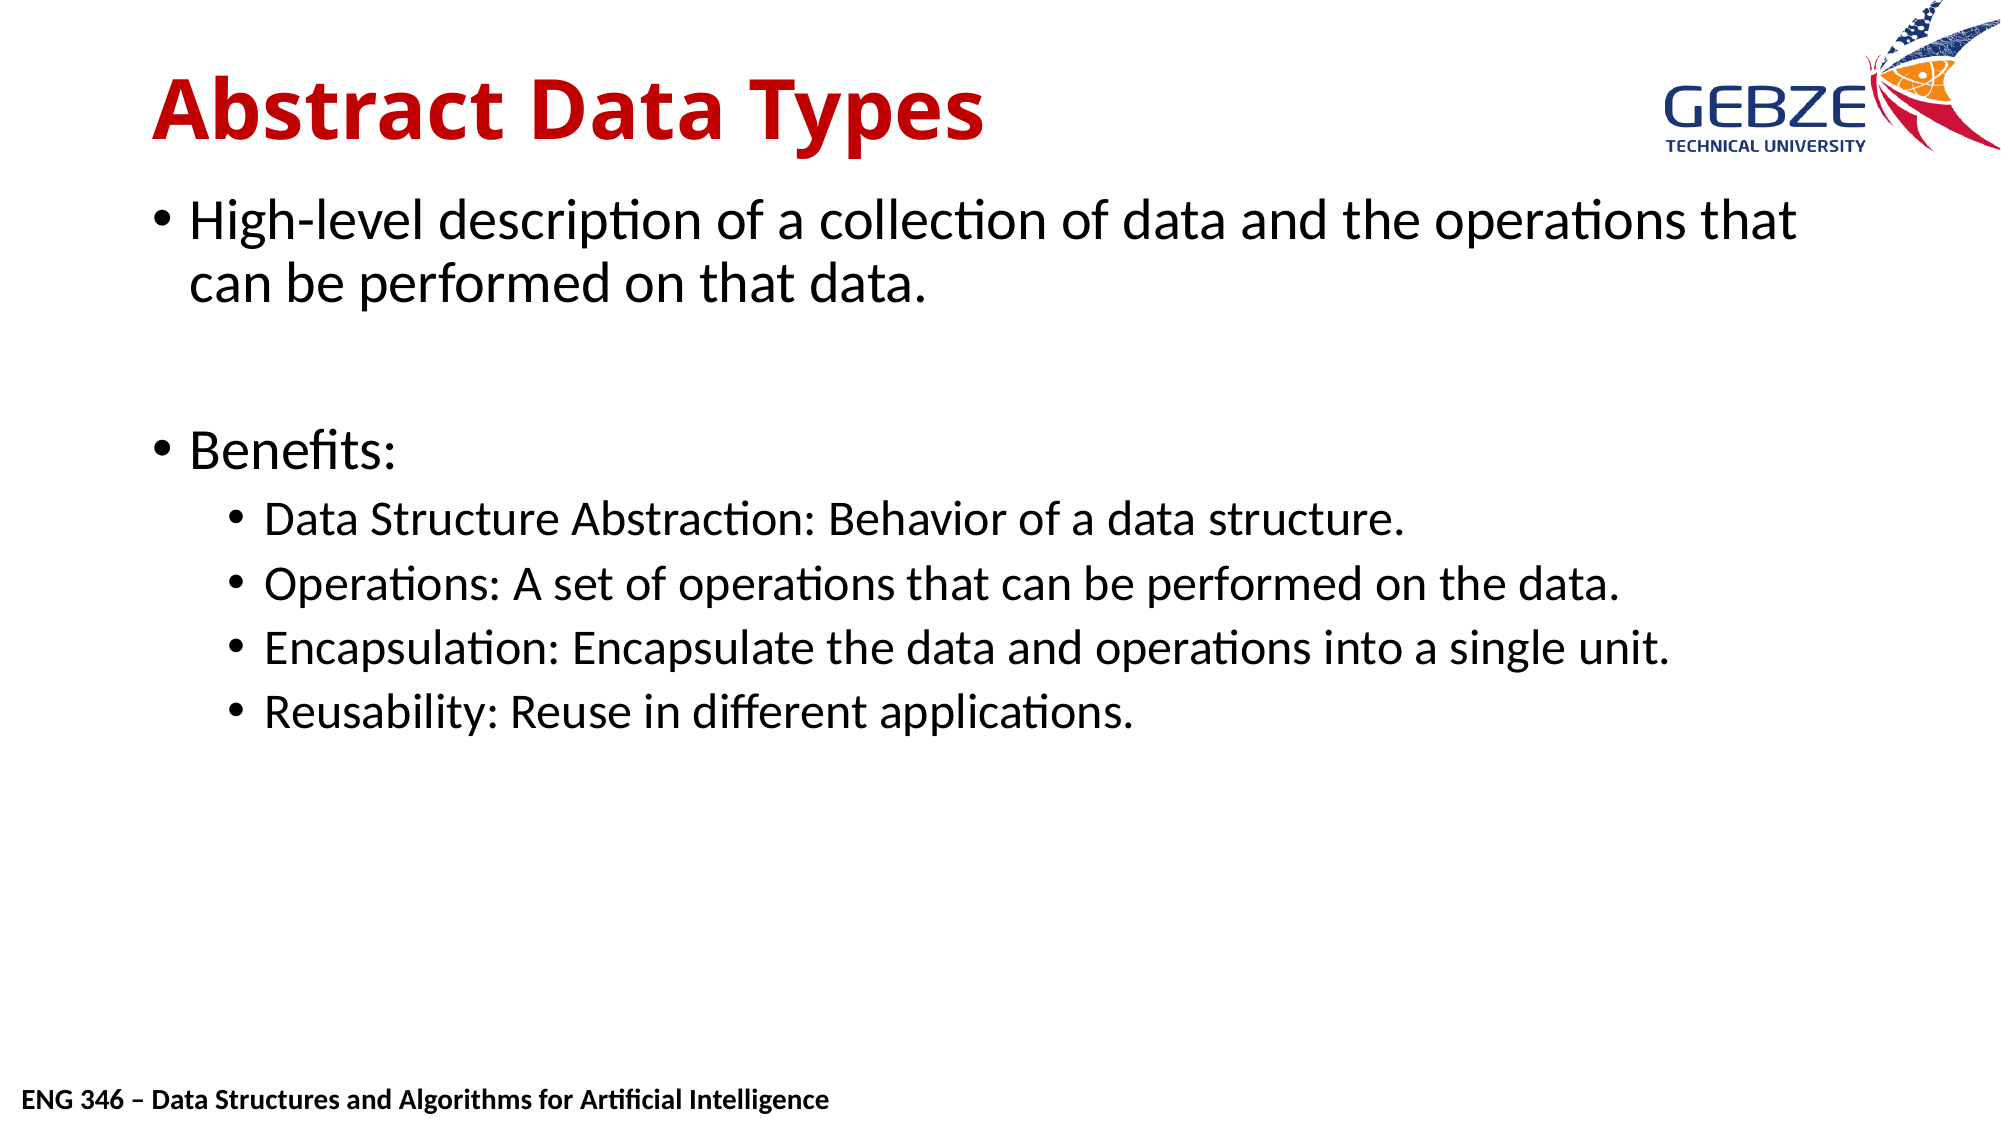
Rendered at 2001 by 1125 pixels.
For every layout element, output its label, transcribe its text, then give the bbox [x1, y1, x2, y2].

list High-level description of a collection of data and the operations that can be performed on that data. Benefits: Data Structure Abstraction: Behavior of a data structure. Operations: A set of operations that can be performed on the data. Encapsulation: Encapsulate the data and operations into a single unit. Reusability: Reuse in different applications. [137, 181, 1863, 1014]
title Abstract Data Types [137, 59, 1863, 166]
picture [1665, 0, 2001, 152]
